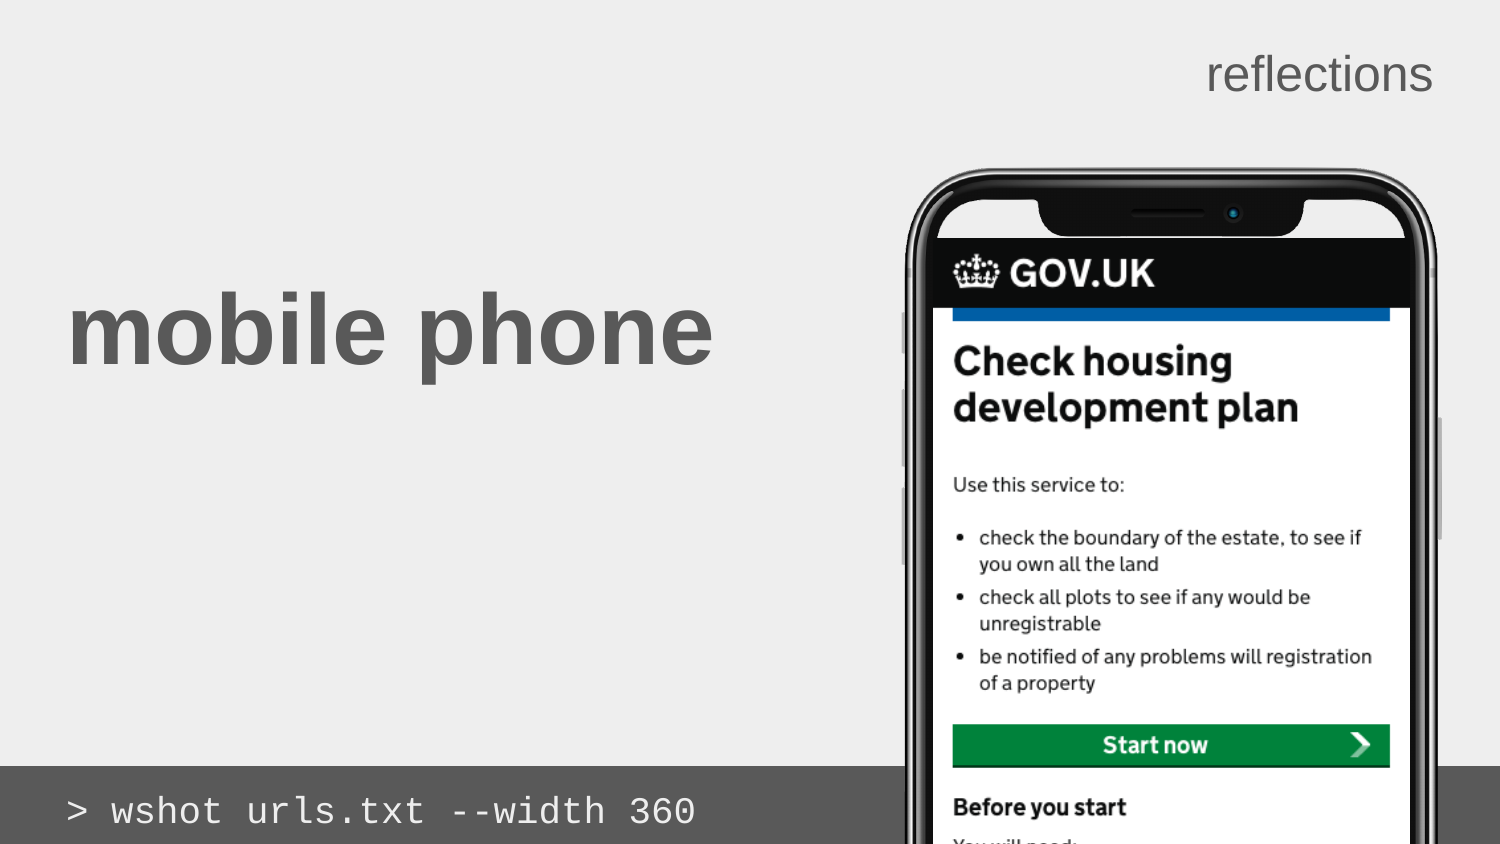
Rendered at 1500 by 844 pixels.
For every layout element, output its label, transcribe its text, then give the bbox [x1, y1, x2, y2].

picture [901, 577, 1442, 844]
list reflections [51, 26, 1449, 72]
title mobile phone [51, 72, 1449, 577]
subtitle > wshot urls.txt --width 360 [51, 776, 836, 842]
